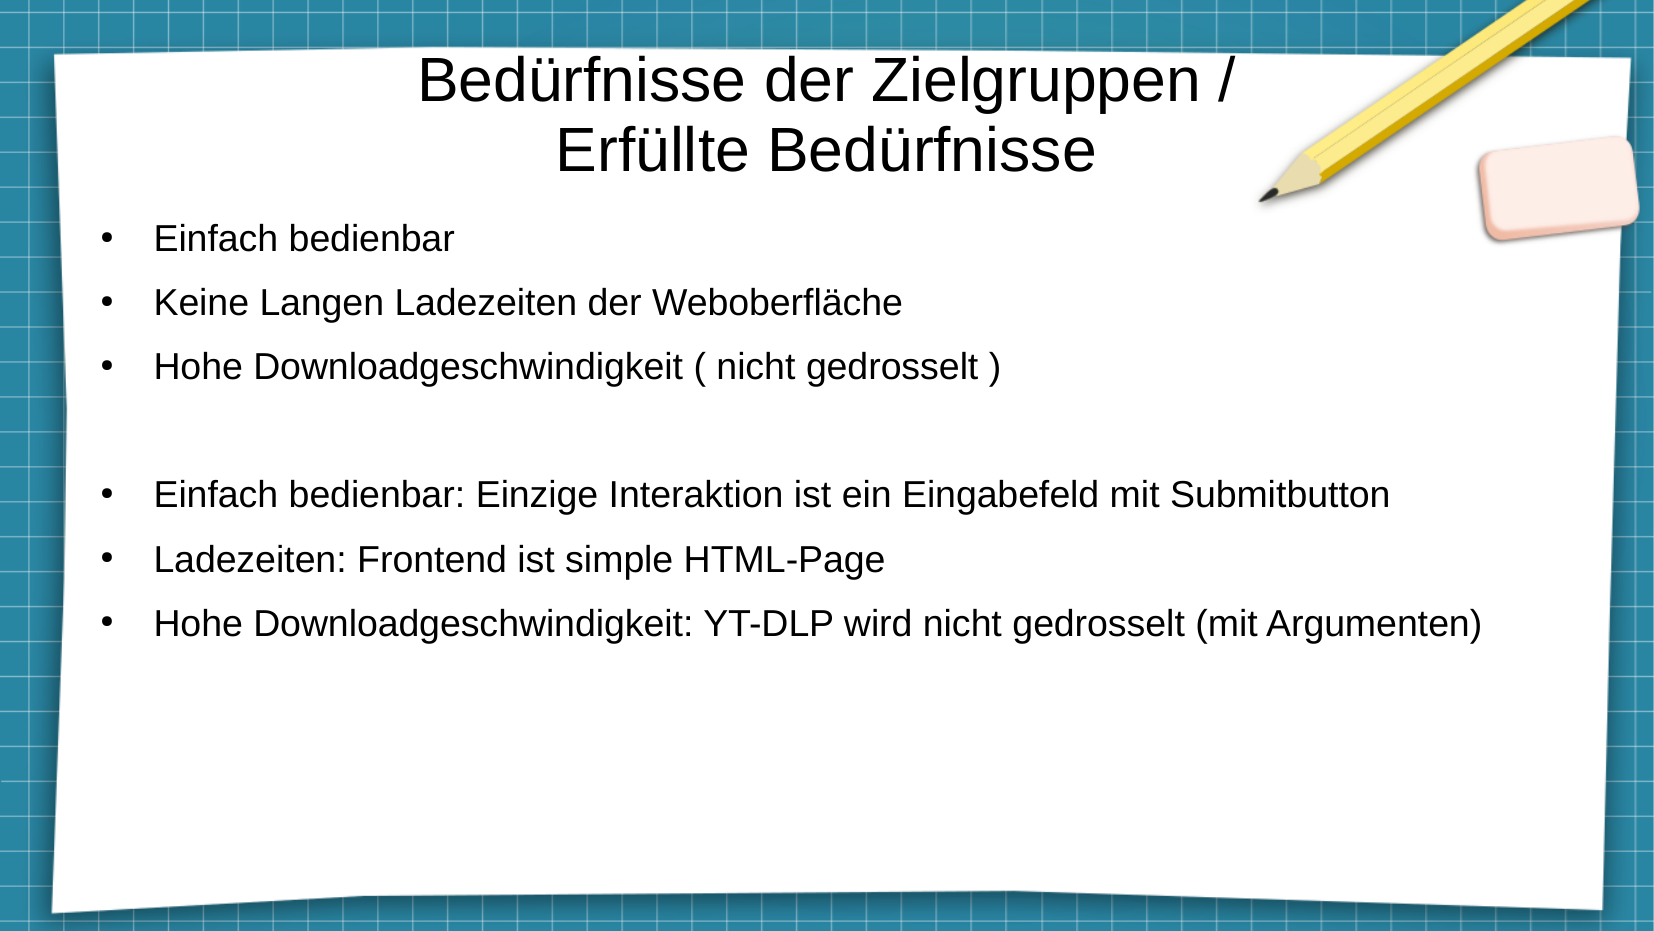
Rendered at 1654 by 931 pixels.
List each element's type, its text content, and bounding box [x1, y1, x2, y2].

title Bedürfnisse der Zielgruppen / Erfüllte Bedürfnisse [82, 37, 1571, 193]
picture [0, 0, 1654, 931]
list Einfach bedienbar Keine Langen Ladezeiten der Weboberfläche Hohe Downloadgeschwindigkeit ( nicht gedrosselt ) Einfach bedienbar: Einzige Interaktion ist ein Eingabefeld mit Submitbutton Ladezeiten: Frontend ist simple HTML-Page Hohe Downloadgeschwindigkeit: YT-DLP wird nicht gedrosselt (mit Argumenten) [82, 217, 1571, 886]
